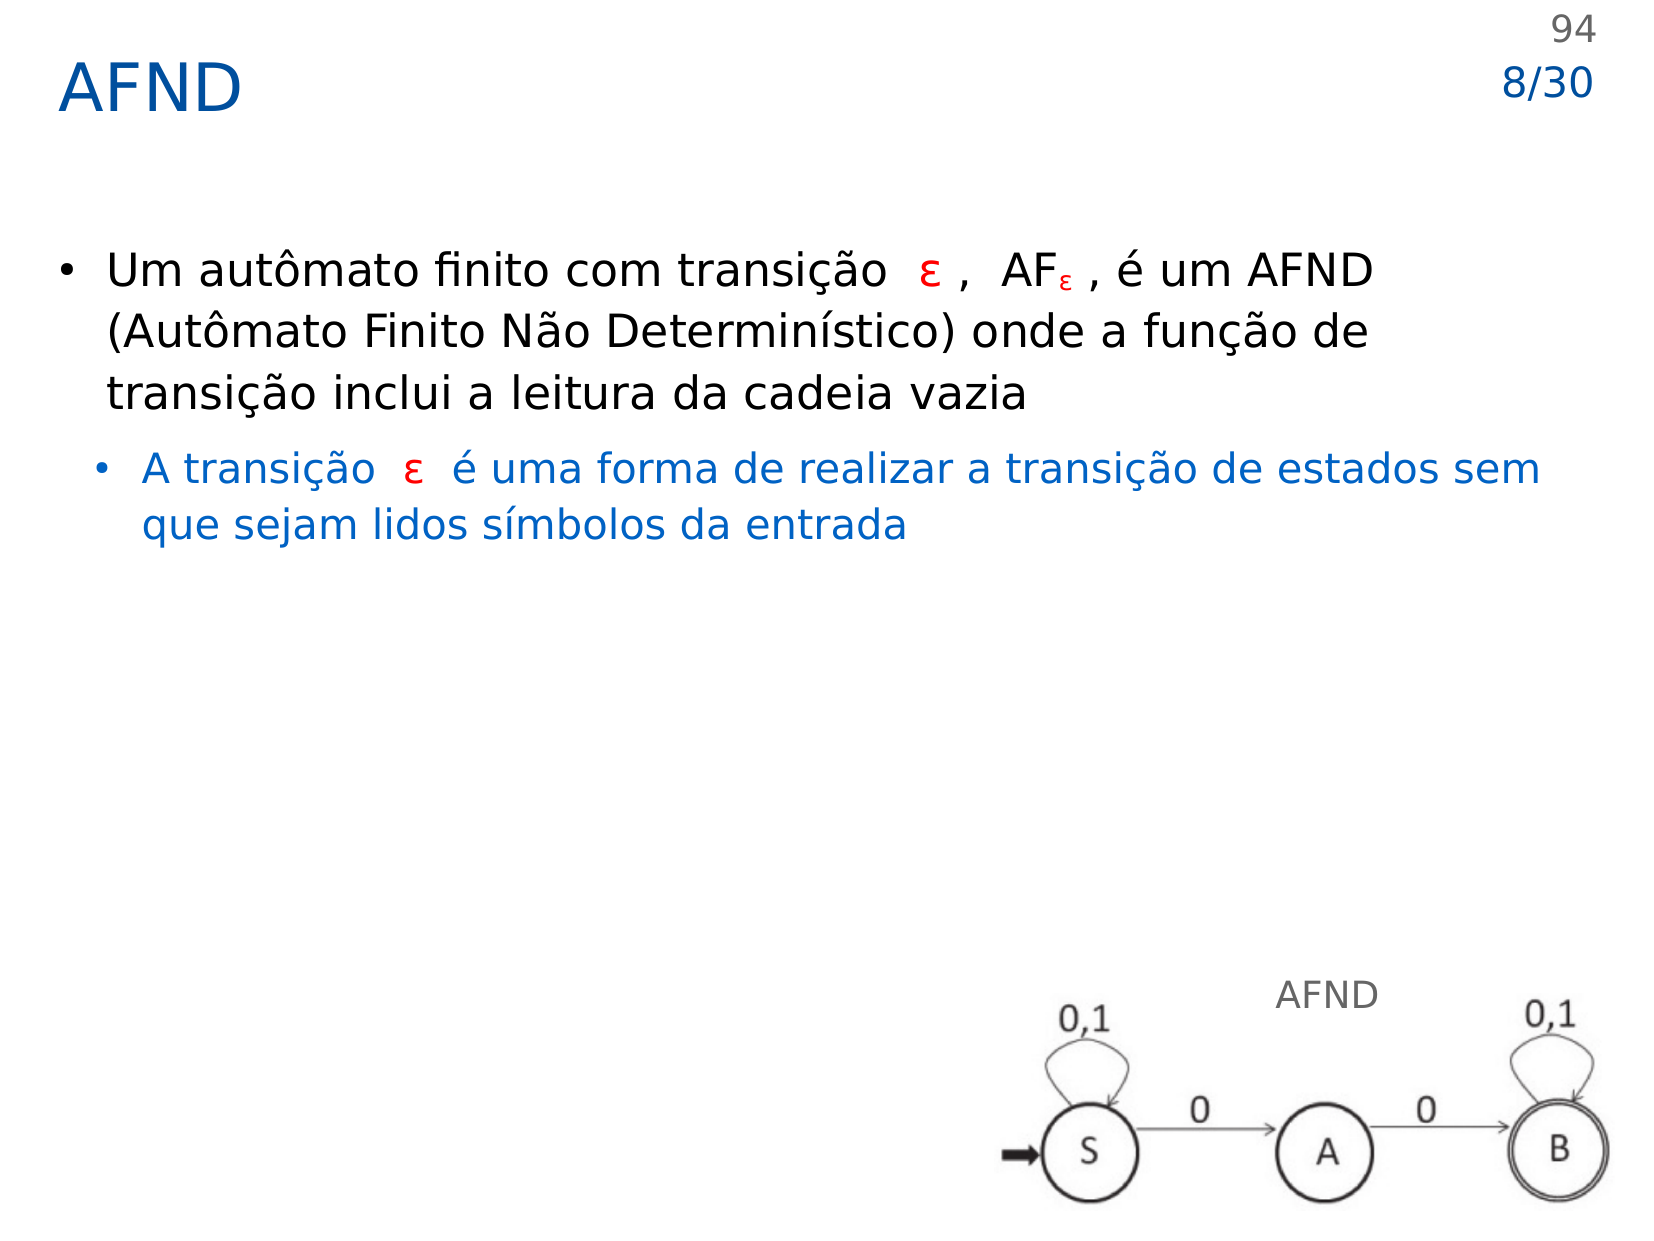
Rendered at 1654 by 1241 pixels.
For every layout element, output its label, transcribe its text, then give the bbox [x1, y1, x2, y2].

list Um autômato finito com transição ε , AFε , é um AFND (Autômato Finito Não Determinístico) onde a função de transição inclui a leitura da cadeia vazia A transição ε é uma forma de realizar a transição de estados sem que sejam lidos símbolos da entrada [59, 236, 1595, 1211]
picture [994, 993, 1617, 1211]
title AFND [59, 29, 1625, 148]
text_box AFND [1260, 966, 1395, 1026]
text_box 94 [1375, 0, 1613, 64]
